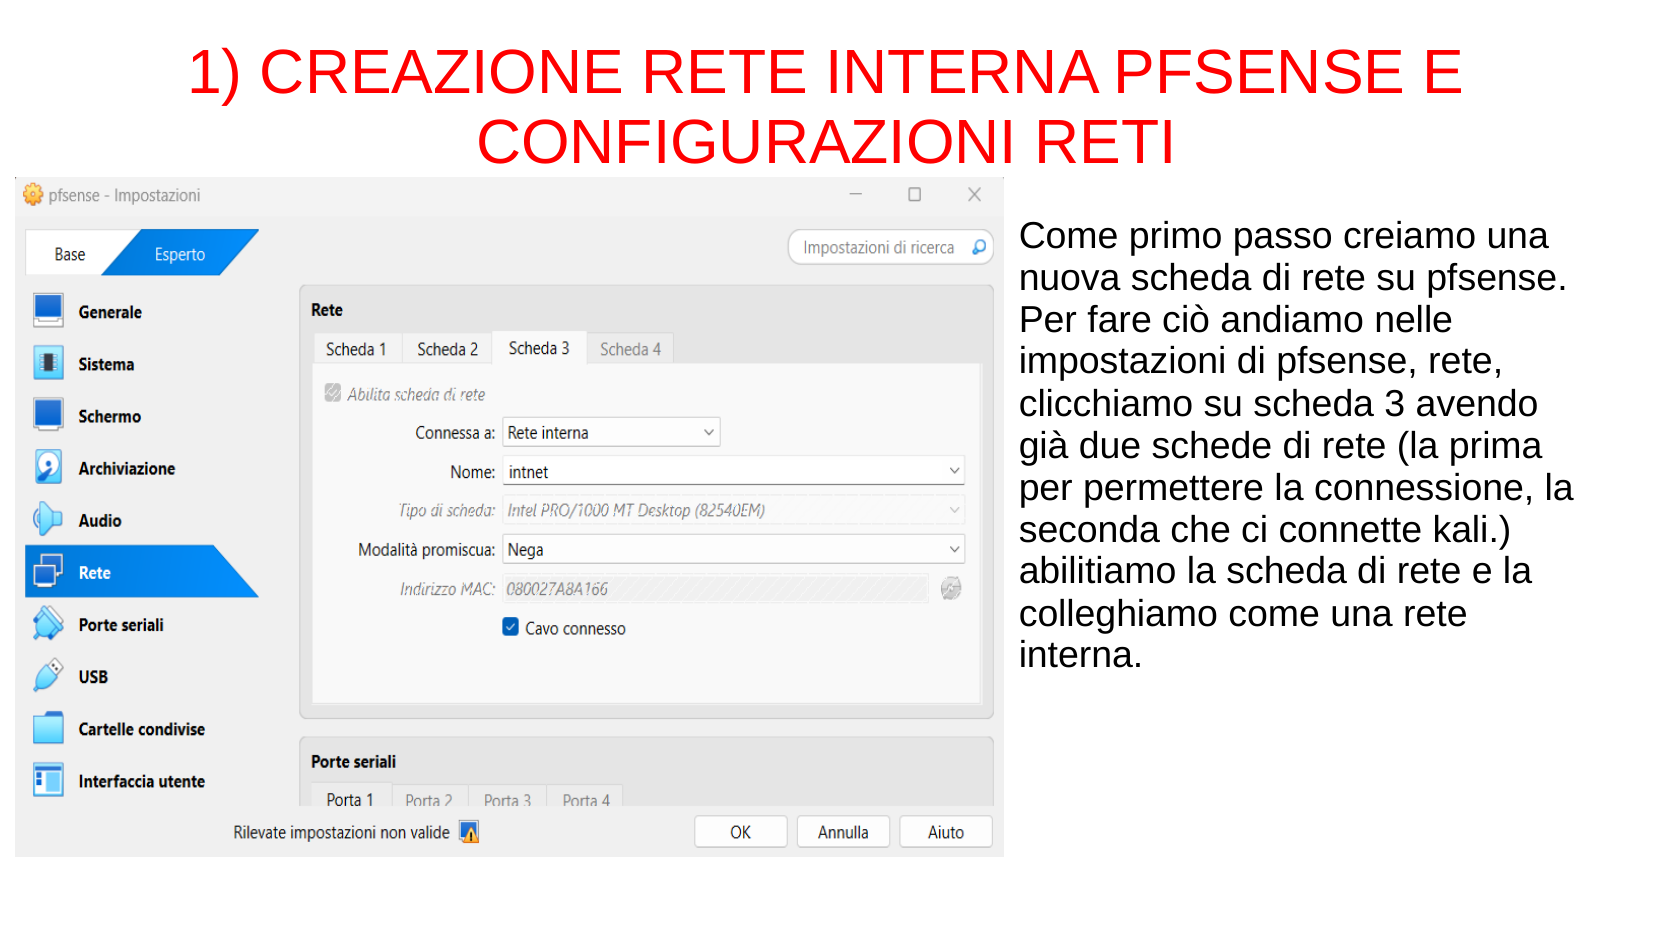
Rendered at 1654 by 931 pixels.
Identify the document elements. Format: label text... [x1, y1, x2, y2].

text_box Come primo passo creiamo una nuova scheda di rete su pfsense. Per fare ciò andiamo nelle impostazioni di pfsense, rete, clicchiamo su scheda 3 avendo già due schede di rete (la prima per permettere la connessione, la seconda che ci connette kali.) abilitiamo la scheda di rete e la colleghiamo come una rete interna. [1004, 206, 1595, 684]
title 1) CREAZIONE RETE INTERNA PFSENSE E CONFIGURAZIONI RETI [82, 37, 1571, 178]
picture [15, 177, 1004, 857]
